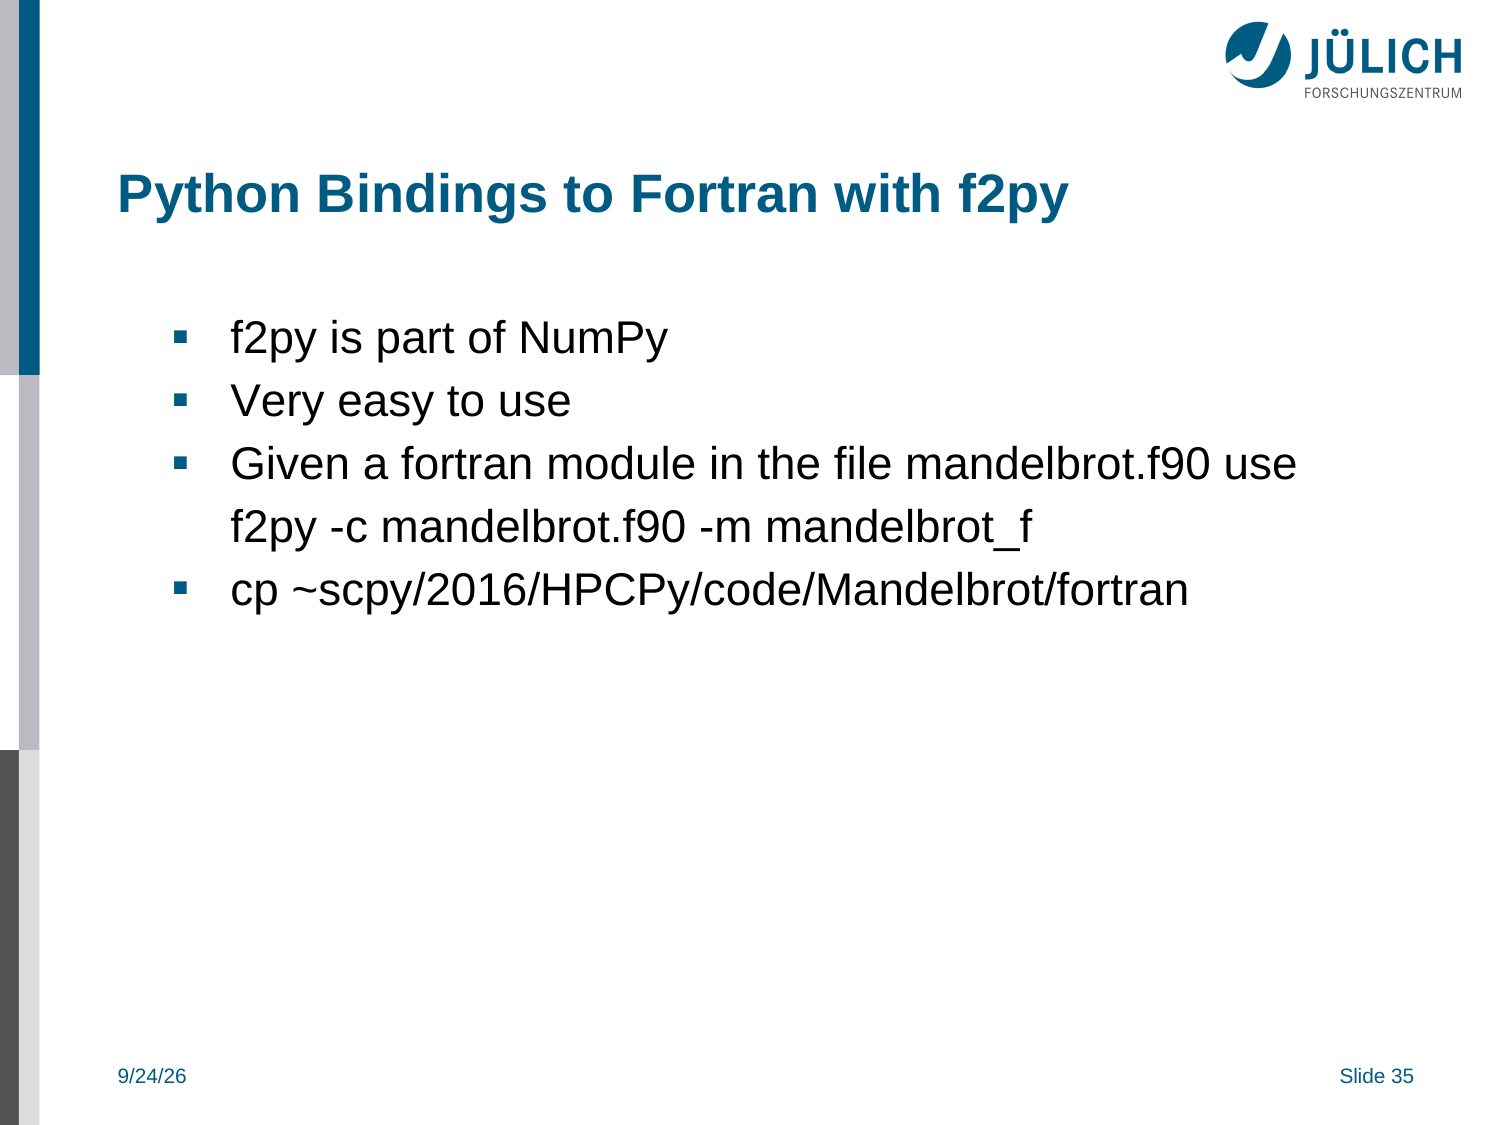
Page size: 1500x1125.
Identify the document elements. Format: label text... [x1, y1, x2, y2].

list f2py is part of NumPy Very easy to use Given a fortran module in the file mandelbrot.f90 use f2py -c mandelbrot.f90 -m mandelbrot_f cp ~scpy/2016/HPCPy/code/Mandelbrot/fortran [117, 312, 1393, 988]
title Python Bindings to Fortran with f2py [117, 99, 1393, 288]
picture [1224, 20, 1461, 98]
